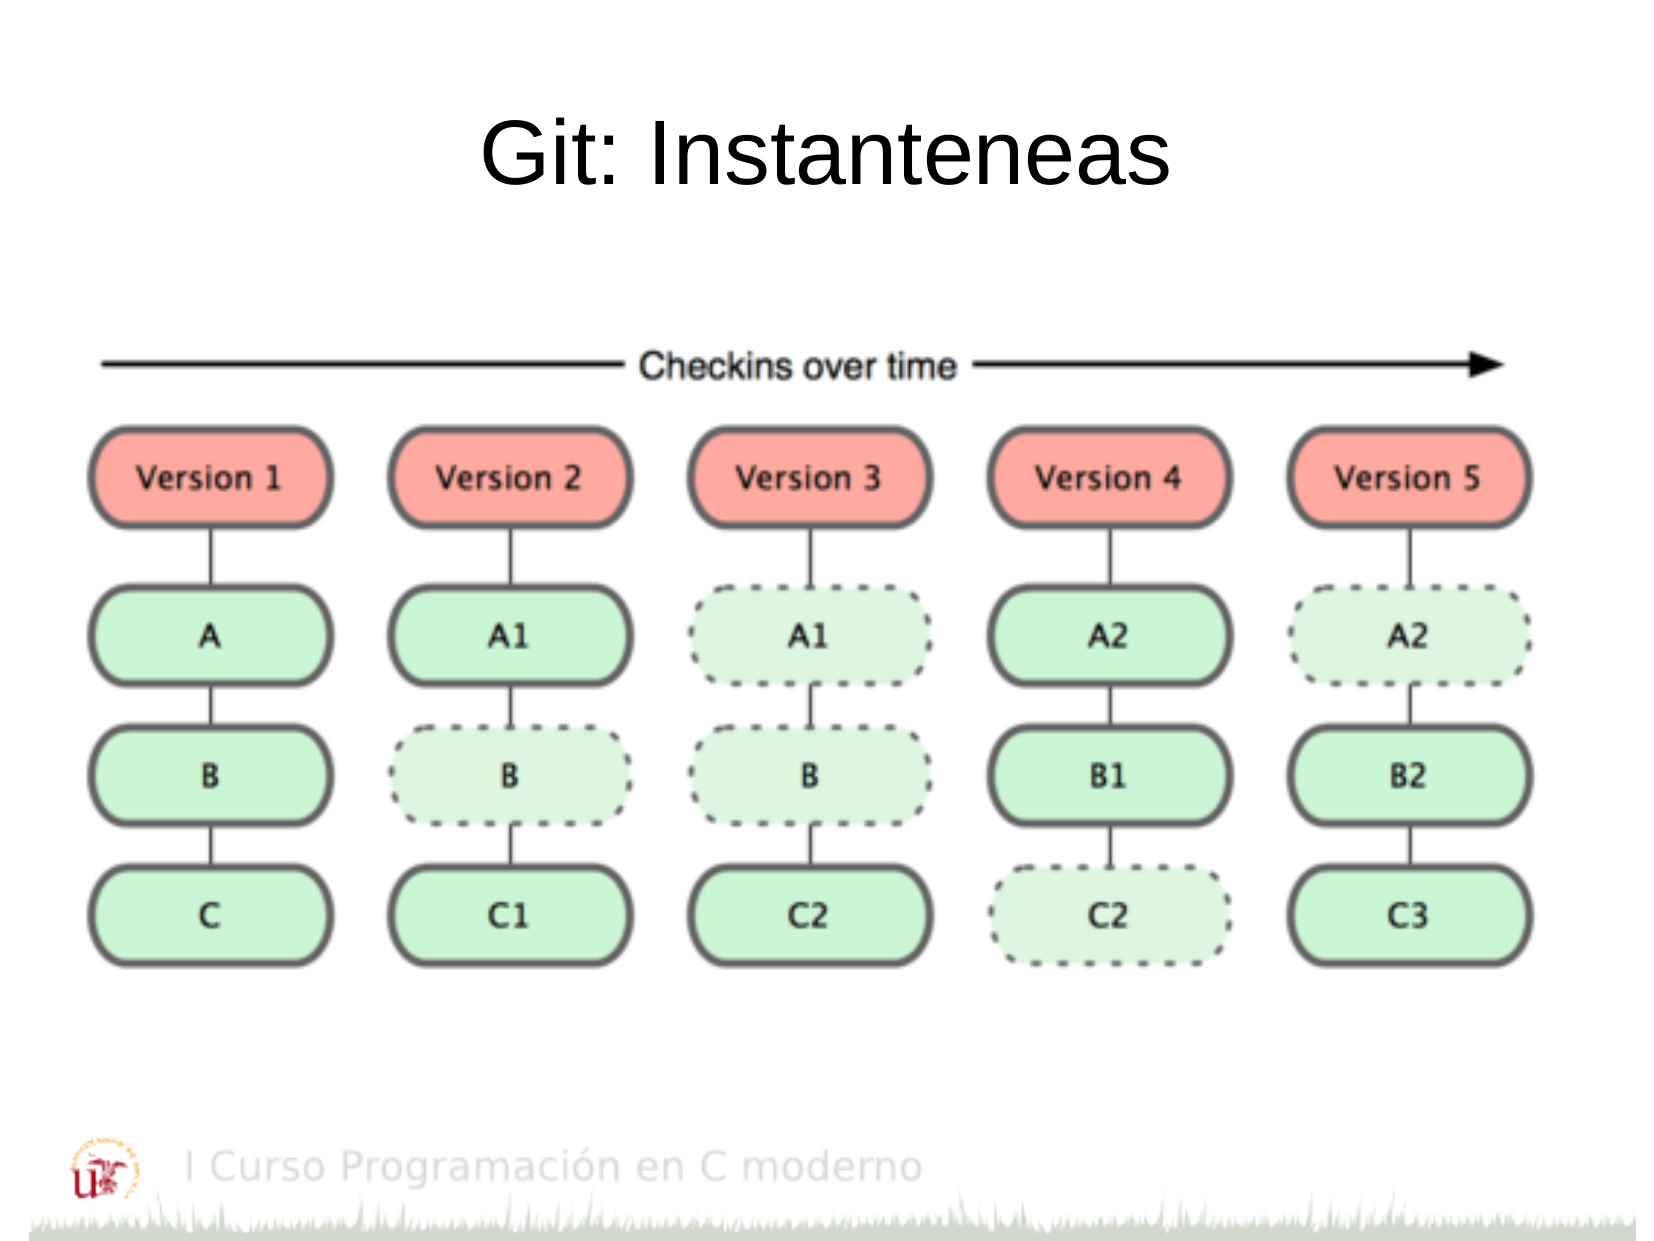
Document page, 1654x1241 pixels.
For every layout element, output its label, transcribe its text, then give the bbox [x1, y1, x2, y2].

picture [82, 326, 1538, 973]
title Git: Instanteneas [82, 49, 1571, 257]
picture [29, 1133, 1636, 1241]
